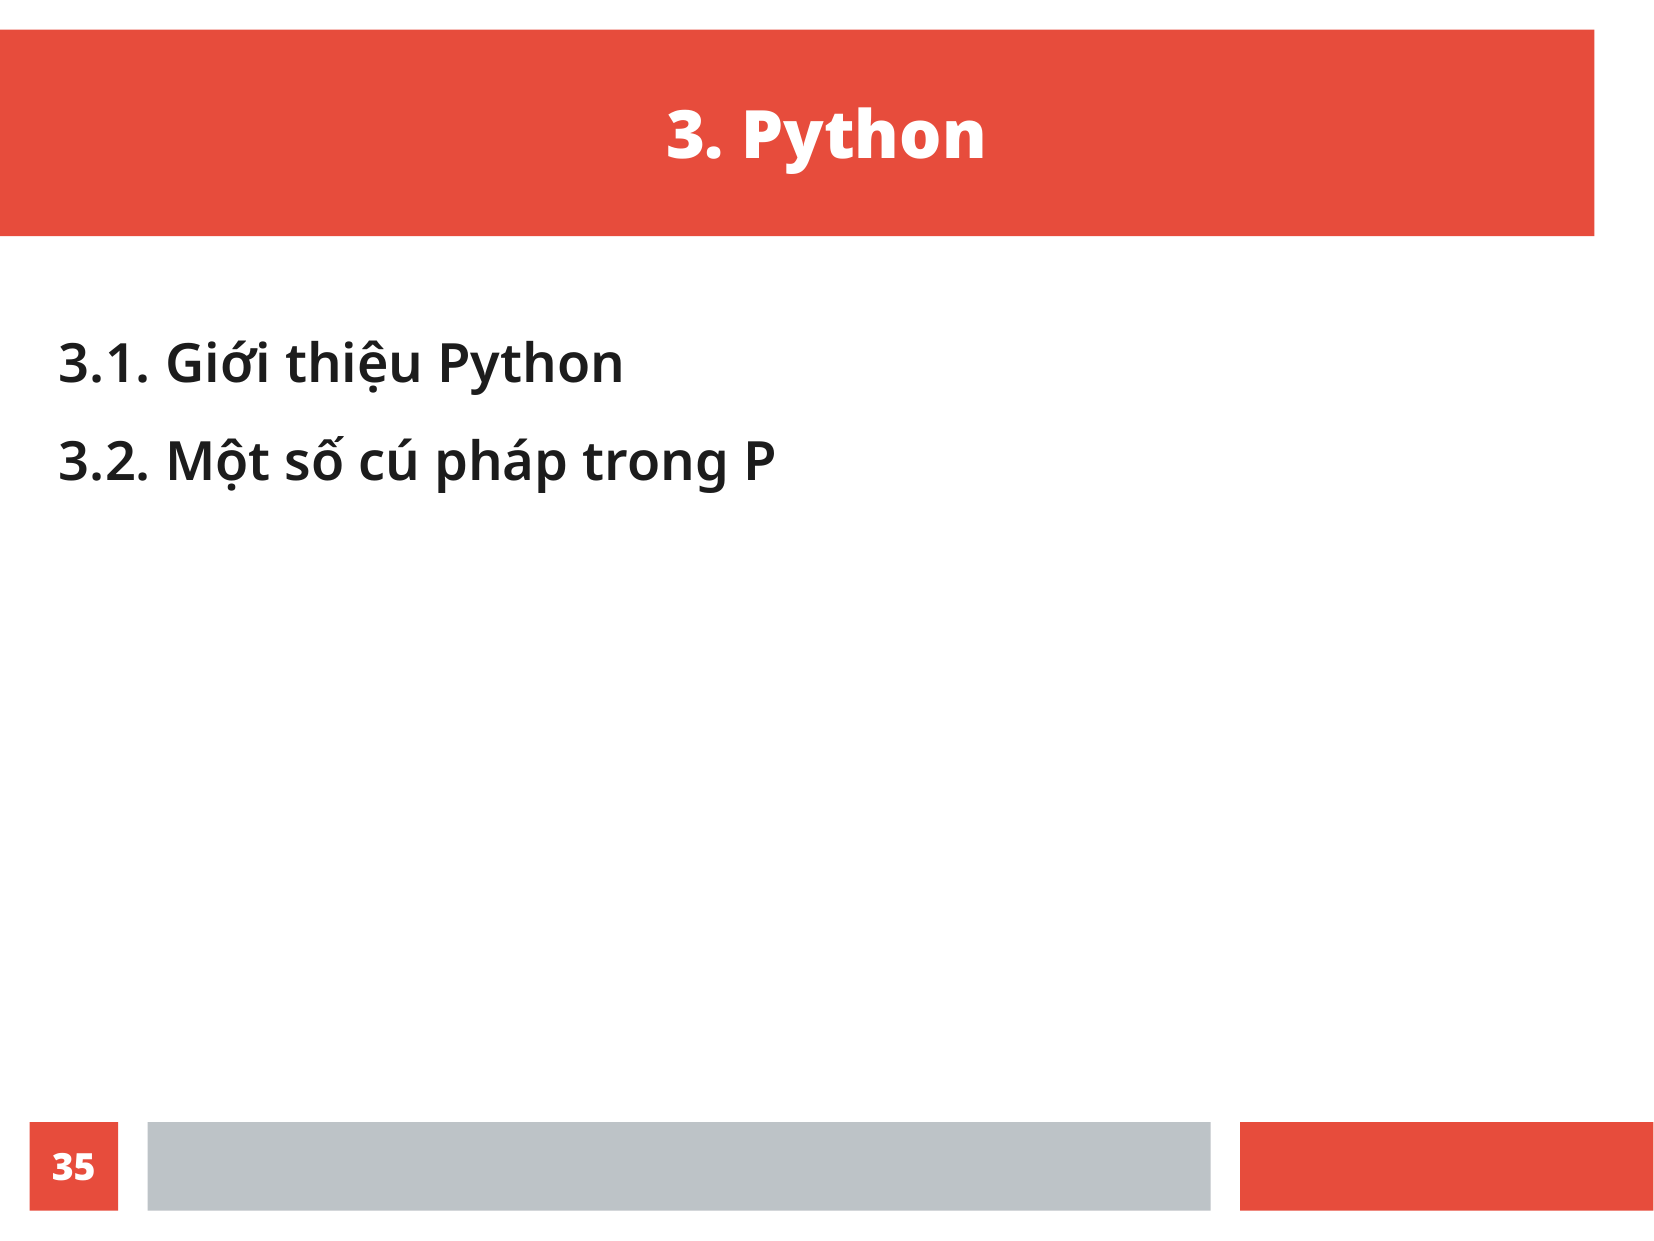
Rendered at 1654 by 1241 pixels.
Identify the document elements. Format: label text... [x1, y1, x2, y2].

list 3.1. Giới thiệu Python 3.2. Một số cú pháp trong P [59, 324, 1565, 1093]
title 3. Python [59, 59, 1595, 207]
